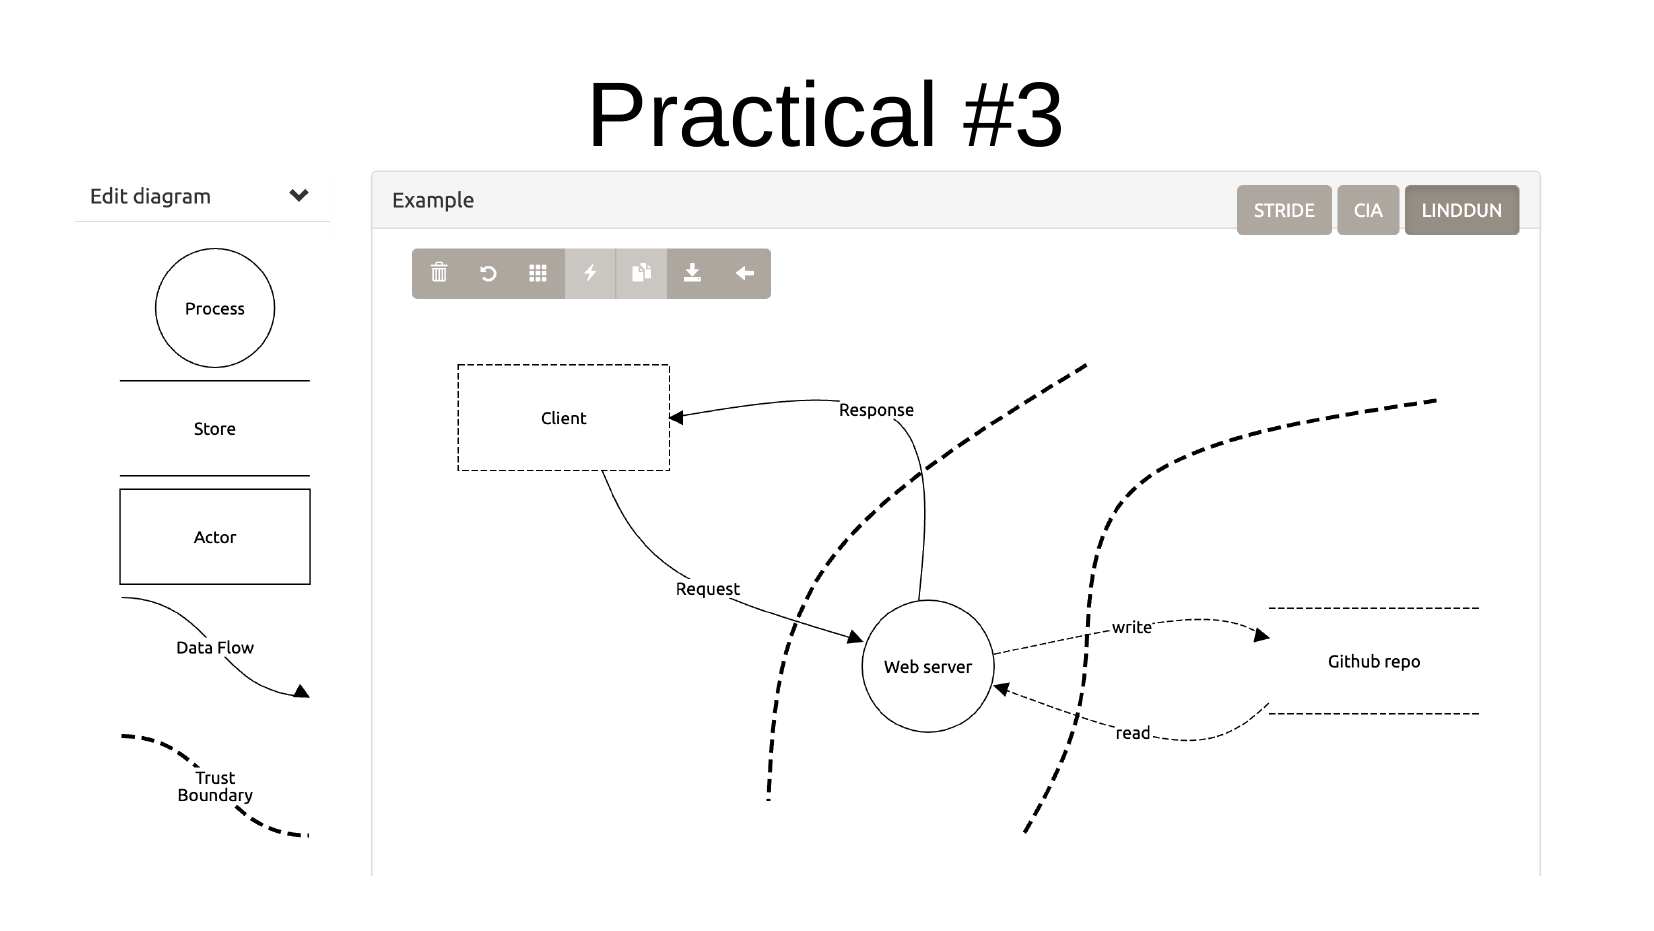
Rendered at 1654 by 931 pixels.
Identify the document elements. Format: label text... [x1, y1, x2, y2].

title Practical #3 [82, 37, 1571, 193]
picture [75, 157, 1551, 876]
